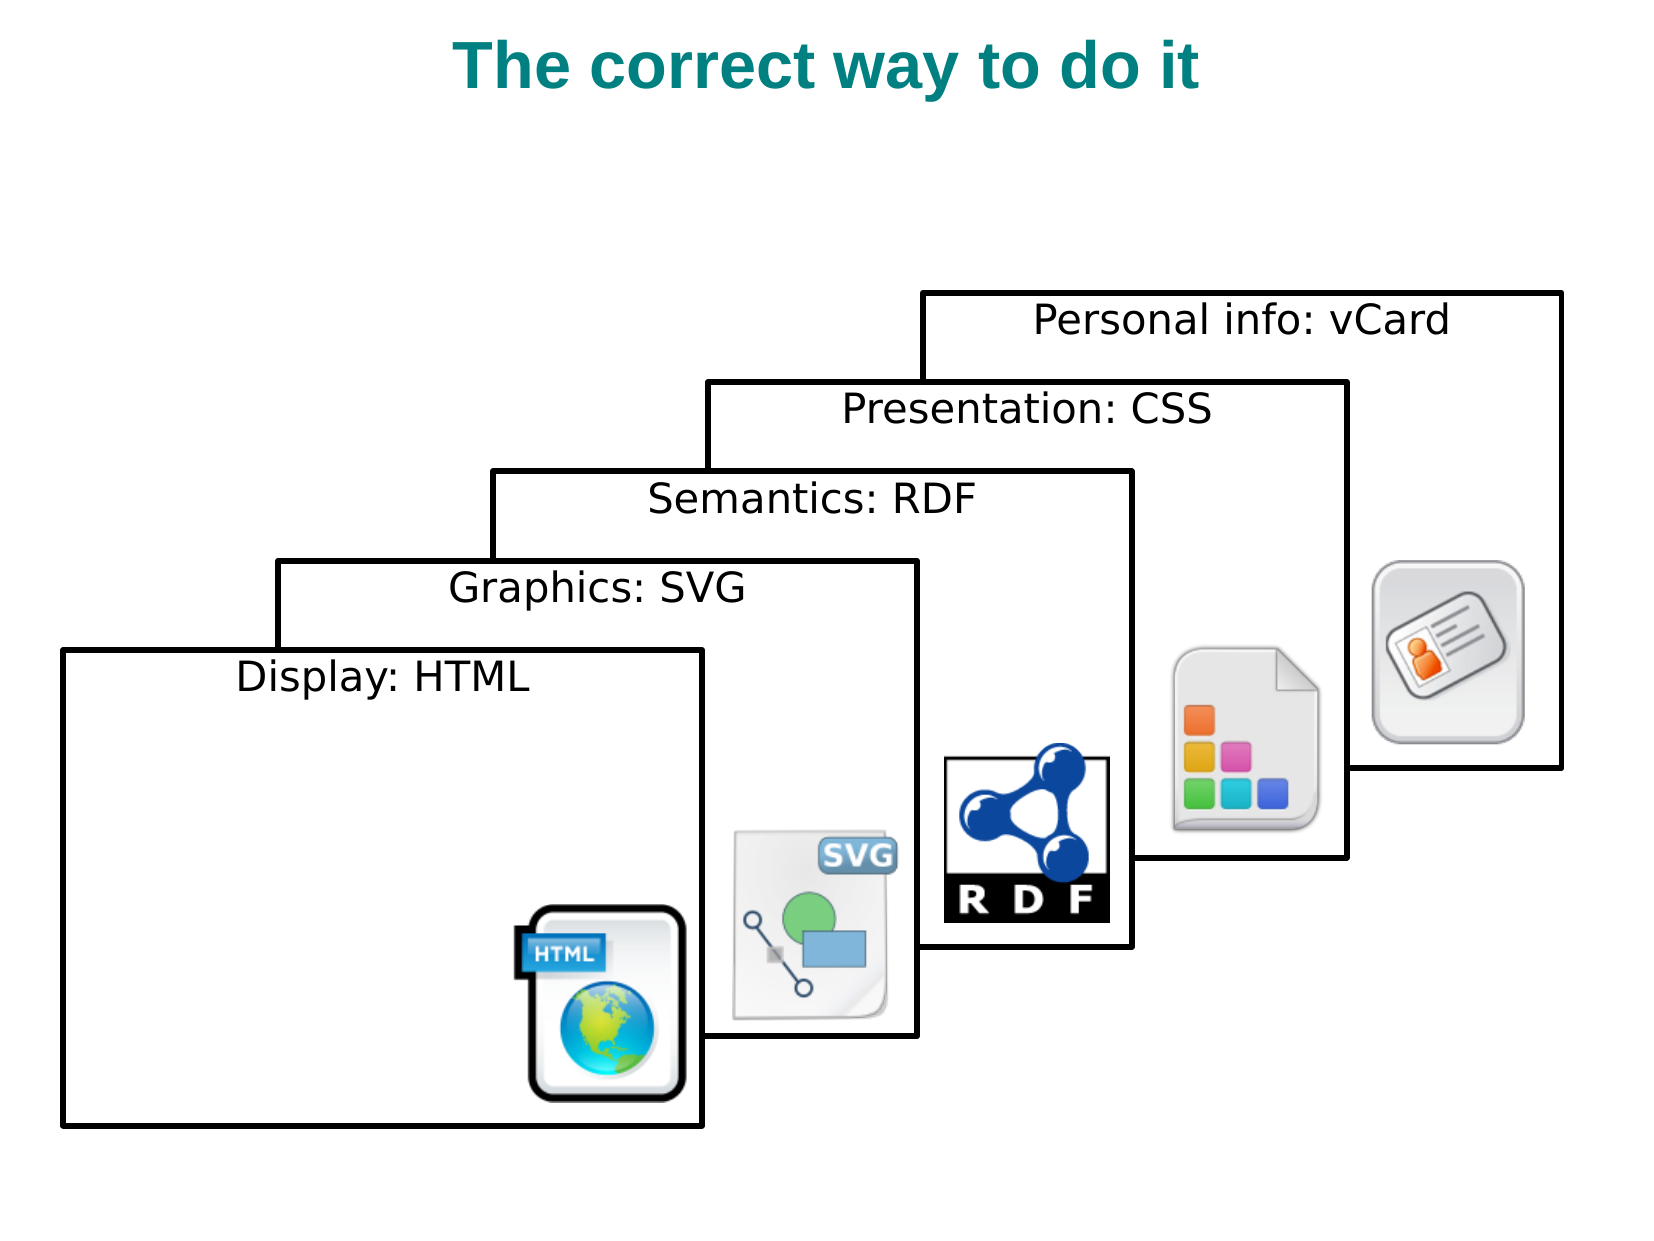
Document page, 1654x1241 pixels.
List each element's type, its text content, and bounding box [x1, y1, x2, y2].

text_box Display: HTML [63, 650, 702, 1126]
picture [944, 743, 1110, 923]
picture [508, 904, 707, 1103]
text_box Semantics: RDF [492, 471, 1132, 948]
text_box Graphics: SVG [278, 560, 917, 1037]
picture [711, 825, 910, 1024]
text_box Presentation: CSS [707, 382, 1347, 858]
title The correct way to do it [82, 2, 1571, 129]
picture [1349, 553, 1548, 752]
picture [1147, 640, 1346, 839]
text_box Personal info: vCard [922, 292, 1562, 769]
